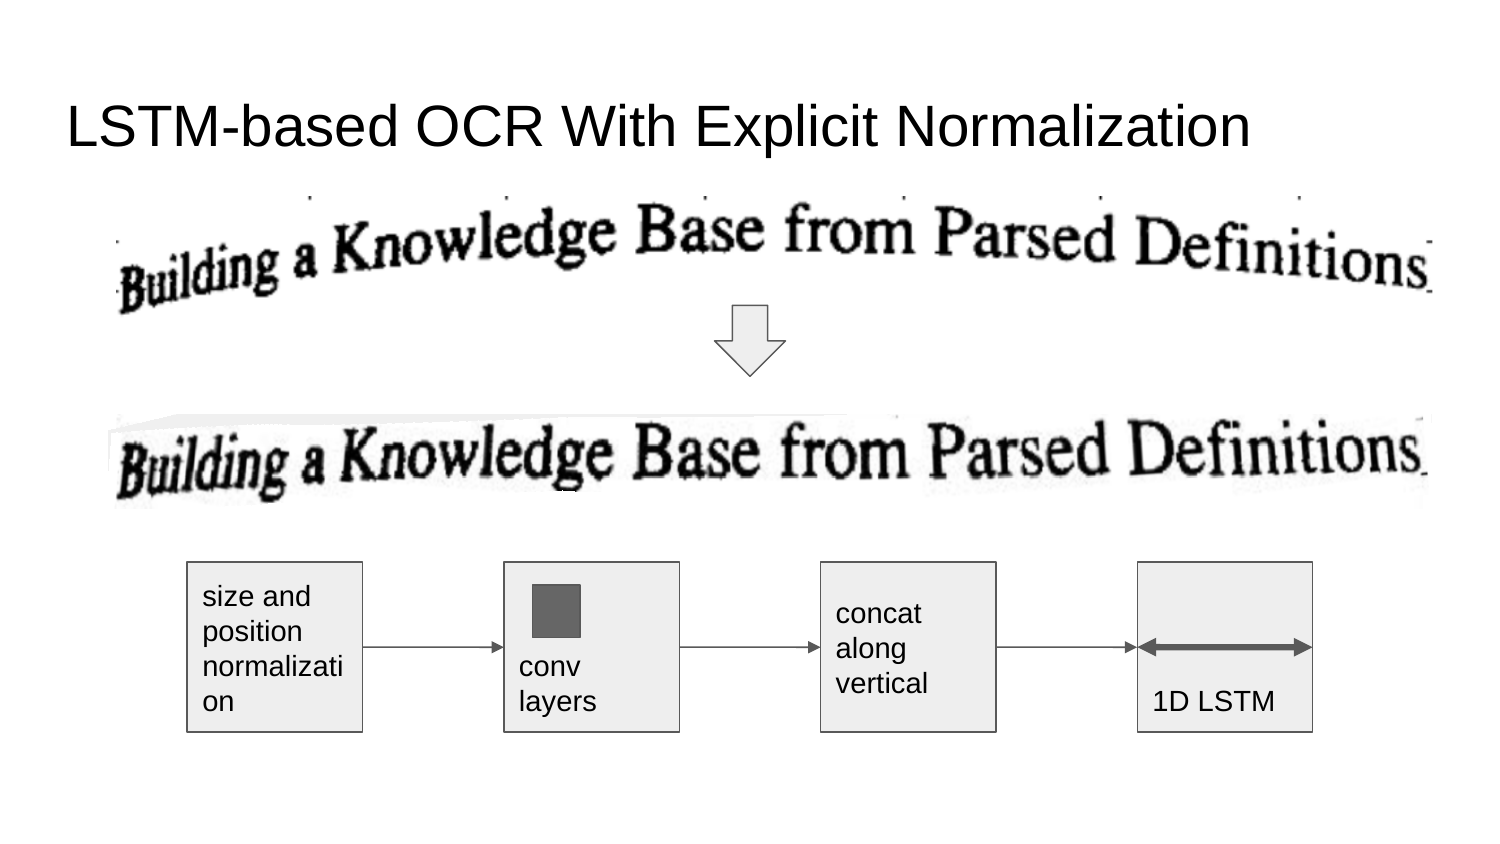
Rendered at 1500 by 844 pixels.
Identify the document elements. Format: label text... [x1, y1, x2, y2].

text_box [532, 584, 580, 638]
text_box 1D LSTM [1137, 648, 1313, 732]
text_box concat along vertical [820, 562, 997, 732]
text_box conv layers [503, 562, 680, 732]
picture [108, 414, 1440, 509]
picture [116, 196, 1433, 321]
text_box size and position normalization [187, 562, 363, 732]
text_box [714, 305, 786, 377]
text_box 1D LSTM [1137, 562, 1313, 646]
title LSTM-based OCR With Explicit Normalization [51, 72, 1449, 167]
